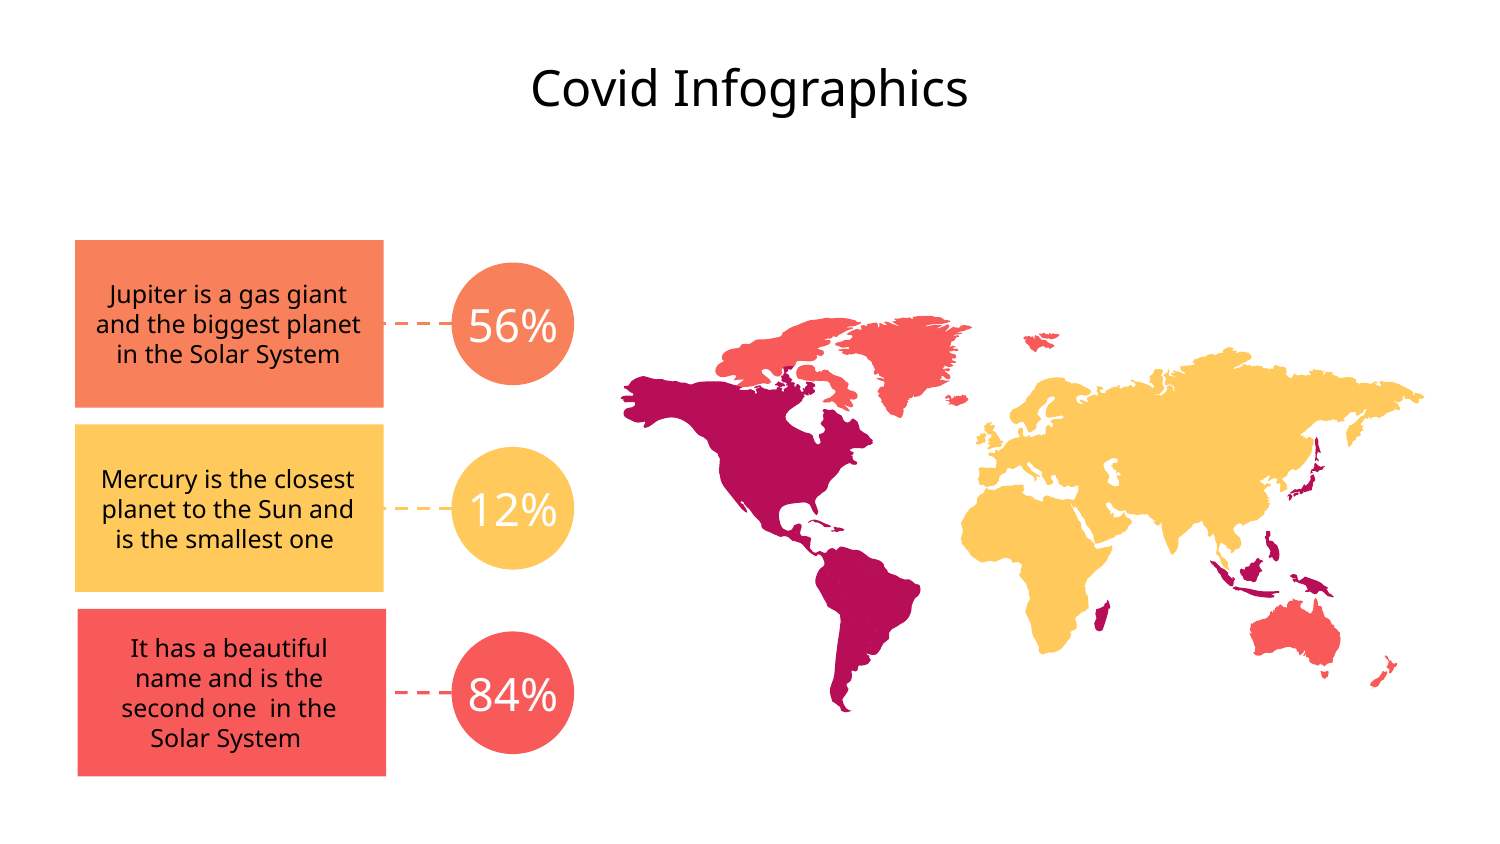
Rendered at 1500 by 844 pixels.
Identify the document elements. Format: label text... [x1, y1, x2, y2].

text_box [960, 347, 1425, 655]
text_box [460, 631, 566, 661]
text_box [1023, 332, 1060, 353]
text_box [1094, 599, 1111, 632]
text_box [77, 608, 387, 777]
text_box [1264, 530, 1280, 562]
text_box 84% [451, 661, 575, 725]
text_box [460, 725, 565, 755]
text_box It has a beautiful name and is the second one in the Solar System [78, 620, 380, 766]
text_box [1370, 655, 1398, 689]
text_box [1320, 670, 1329, 679]
text_box Mercury is the closest planet to the Sun and is the smallest one [77, 435, 379, 581]
text_box [944, 394, 969, 406]
text_box [808, 519, 832, 528]
text_box [460, 262, 566, 292]
text_box [1249, 597, 1341, 667]
text_box [1289, 574, 1334, 598]
text_box [830, 526, 845, 533]
text_box [460, 356, 566, 386]
text_box 56% [451, 292, 575, 356]
text_box [75, 240, 384, 408]
text_box [460, 446, 566, 476]
text_box [1239, 557, 1264, 583]
text_box [975, 421, 1004, 450]
text_box [460, 540, 566, 570]
text_box [75, 424, 384, 592]
title Covid Infographics [418, 67, 1082, 132]
text_box Jupiter is a gas giant and the biggest planet in the Solar System [78, 251, 380, 397]
text_box 12% [451, 476, 575, 540]
text_box [620, 315, 973, 713]
